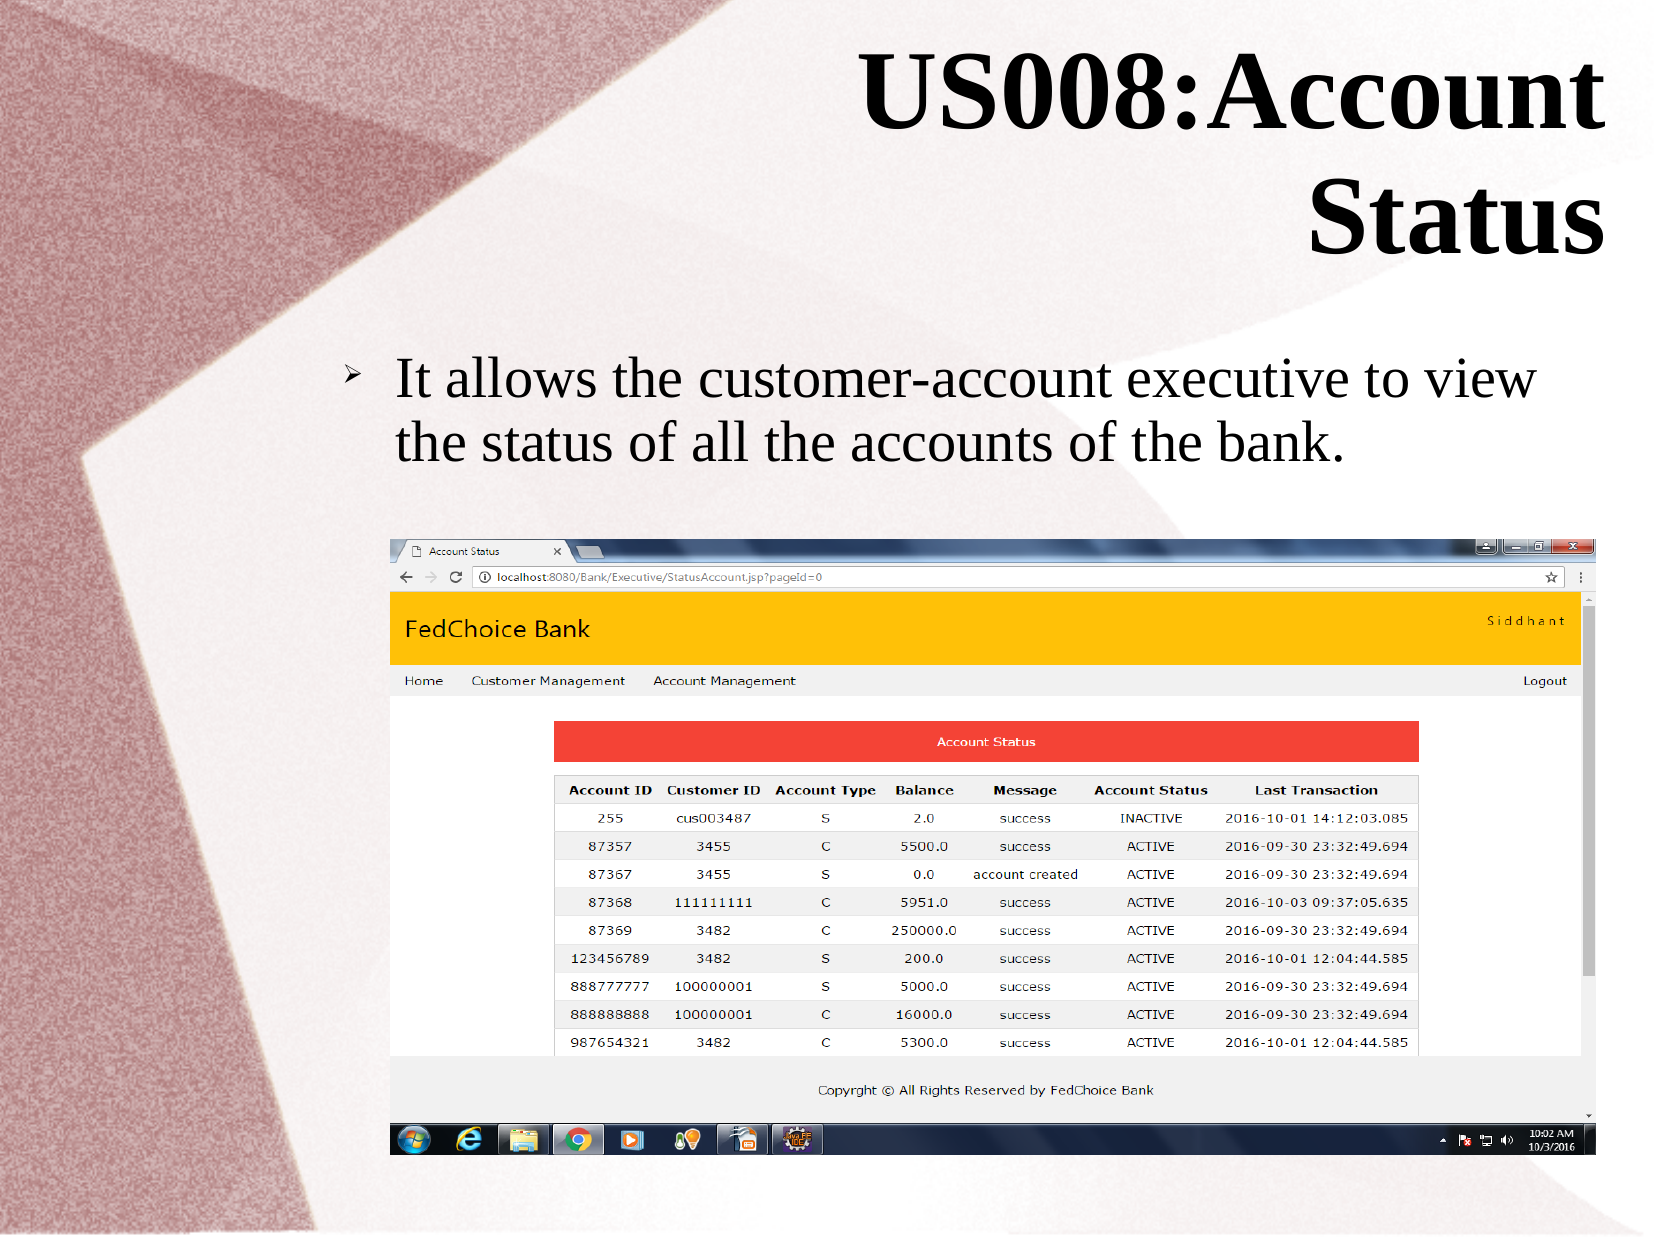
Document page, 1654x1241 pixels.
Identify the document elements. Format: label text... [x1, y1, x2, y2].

list It allows the customer-account executive to view the status of all the accounts of the bank. [324, 290, 1601, 916]
picture [0, 0, 1654, 1241]
title US008:Account Status [596, 28, 1607, 278]
